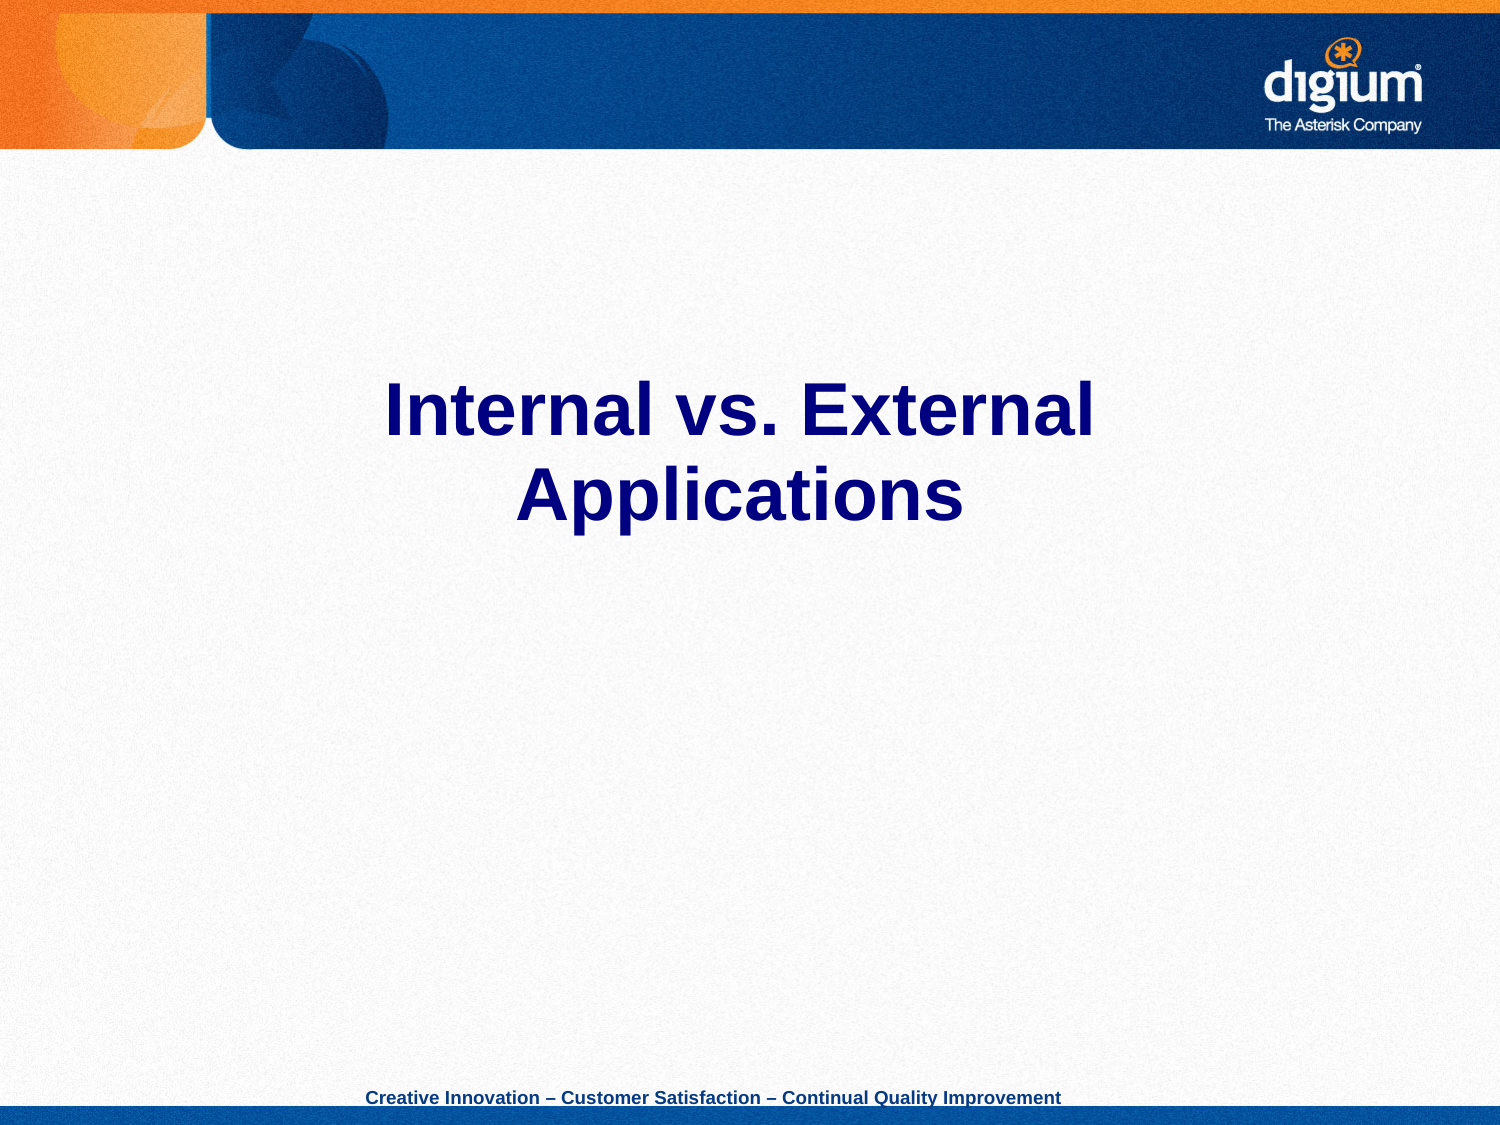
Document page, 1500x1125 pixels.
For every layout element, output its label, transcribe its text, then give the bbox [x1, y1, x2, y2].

picture [0, 0, 1500, 1125]
subtitle Internal vs. External Applications [238, 27, 1243, 877]
